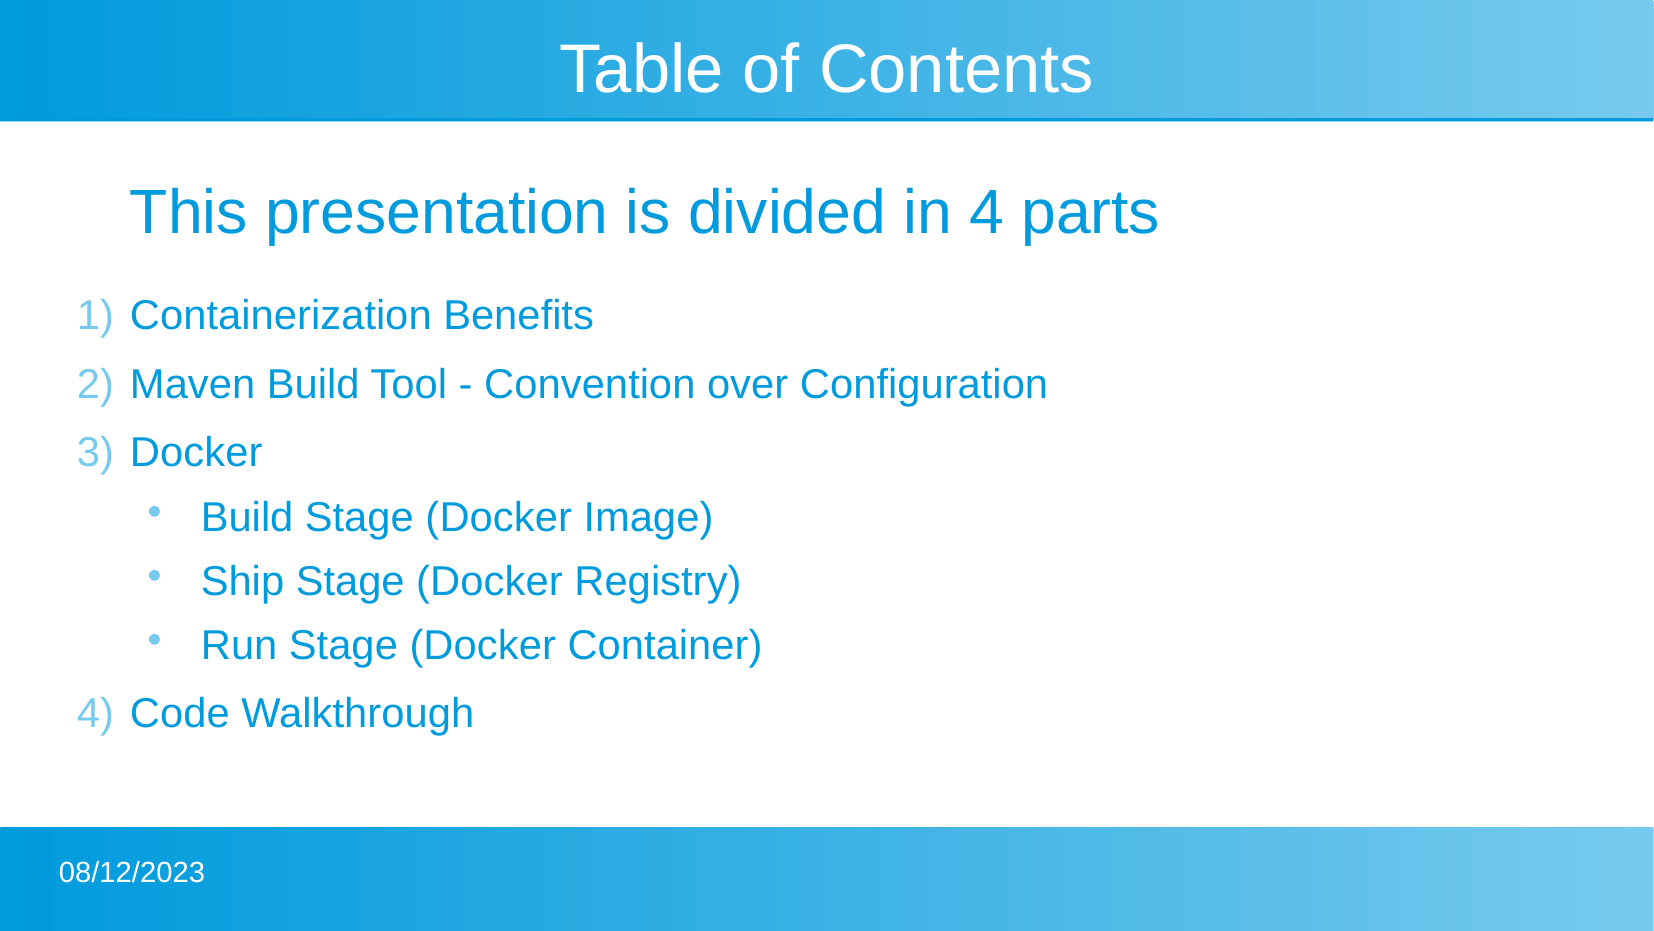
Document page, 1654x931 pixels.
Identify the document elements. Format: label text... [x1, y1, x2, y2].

title Table of Contents [59, 29, 1595, 108]
list This presentation is divided in 4 parts Containerization Benefits Maven Build Tool - Convention over Configuration Docker Build Stage (Docker Image) Ship Stage (Docker Registry) Run Stage (Docker Container) Code Walkthrough [59, 177, 1595, 768]
